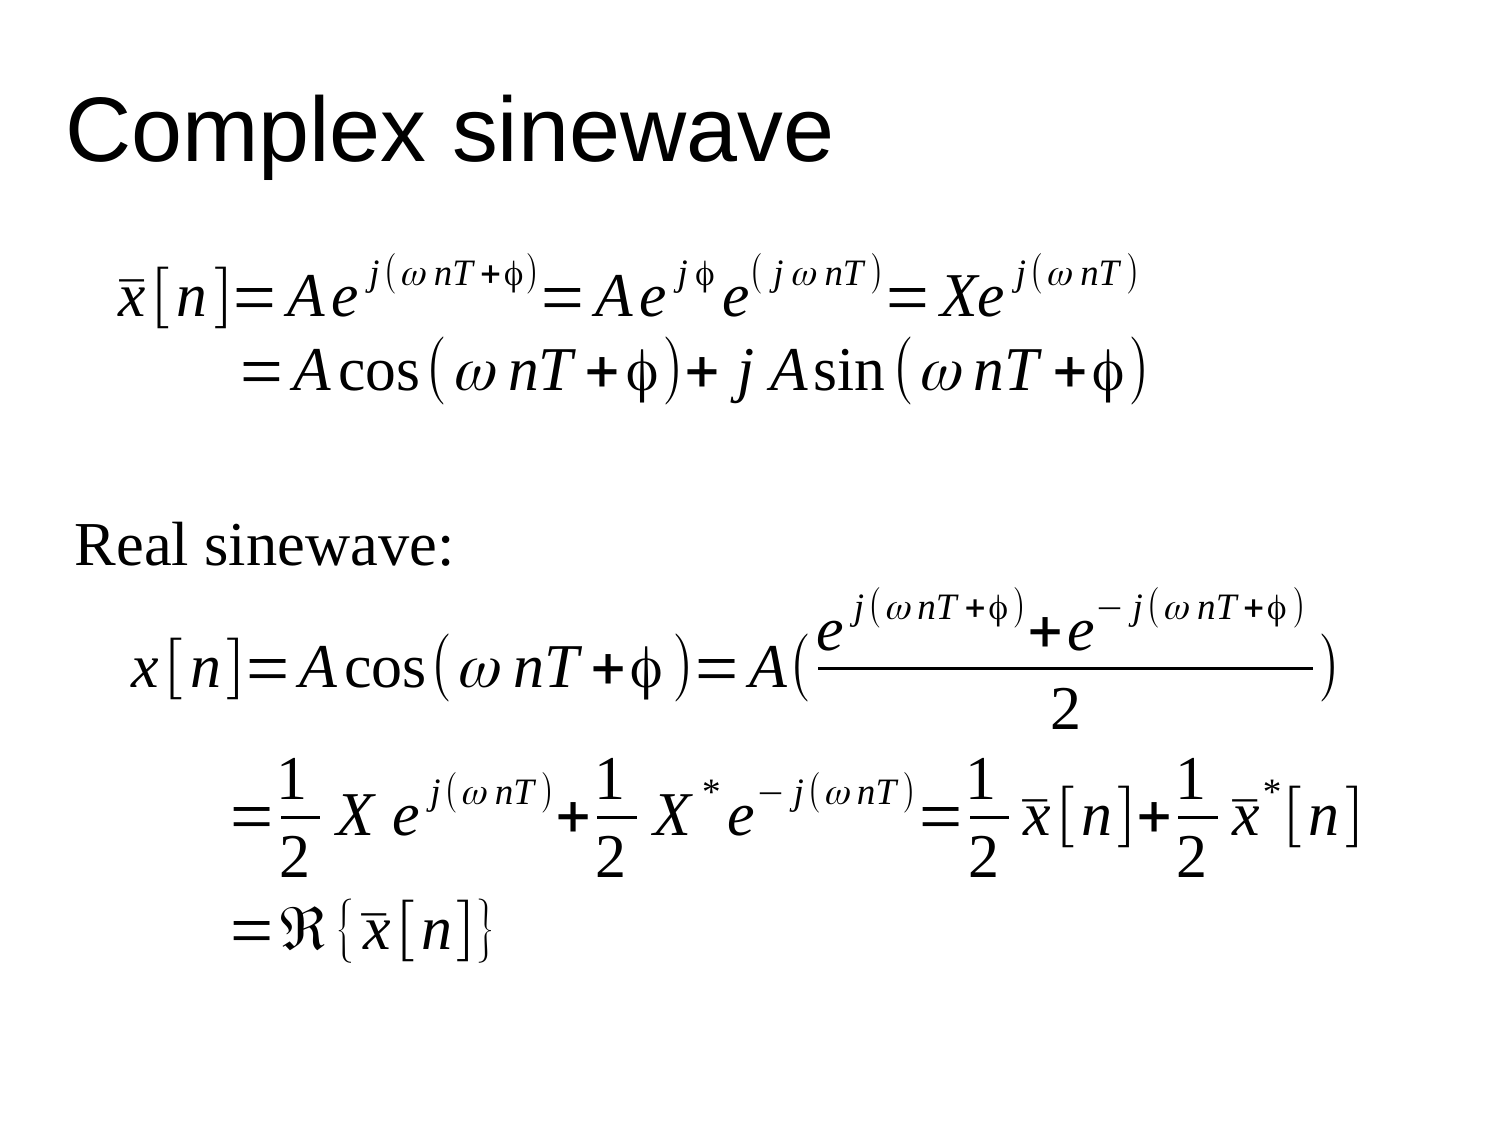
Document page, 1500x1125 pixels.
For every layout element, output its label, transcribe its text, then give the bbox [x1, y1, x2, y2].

chart [120, 585, 1368, 969]
title Complex sinewave [65, 25, 1500, 233]
chart [108, 251, 1156, 408]
text_box Real sinewave: [60, 491, 470, 587]
